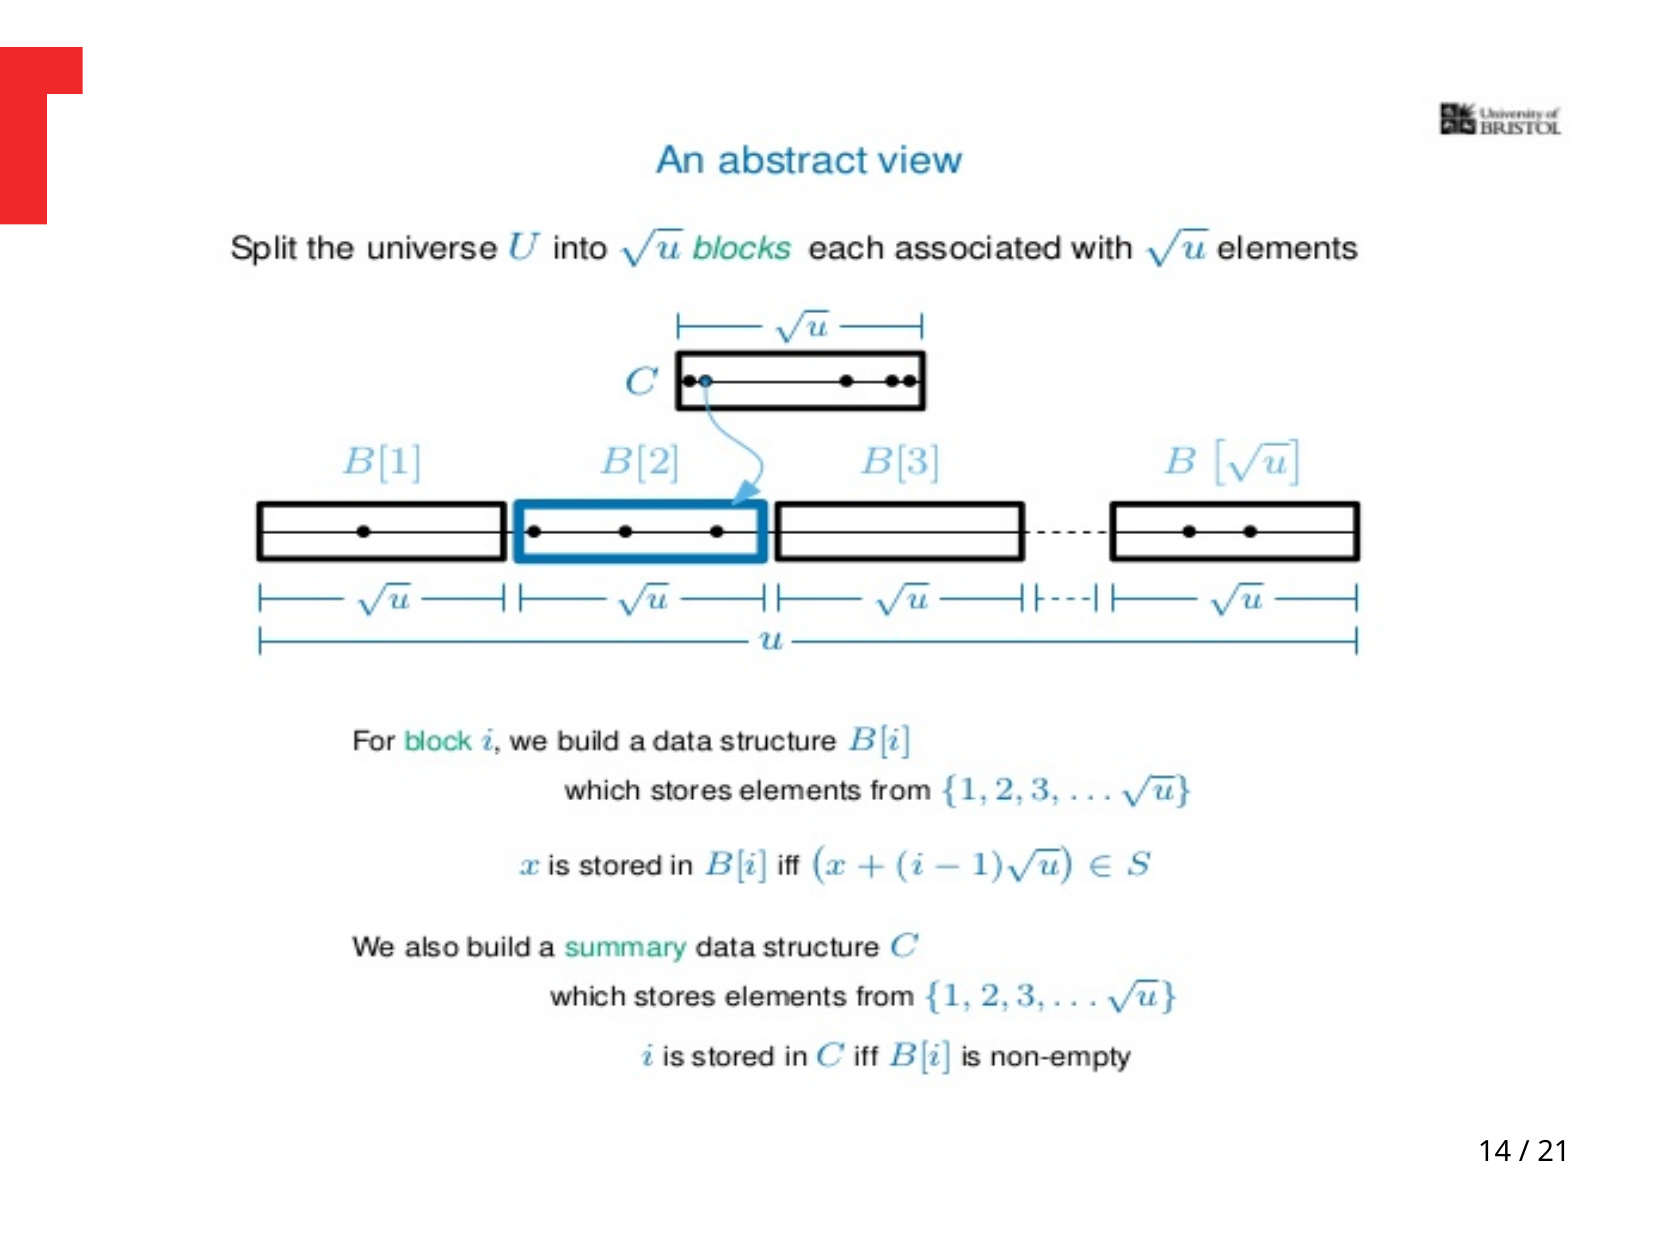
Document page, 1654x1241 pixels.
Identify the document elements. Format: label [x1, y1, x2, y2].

picture [47, 94, 1571, 1123]
